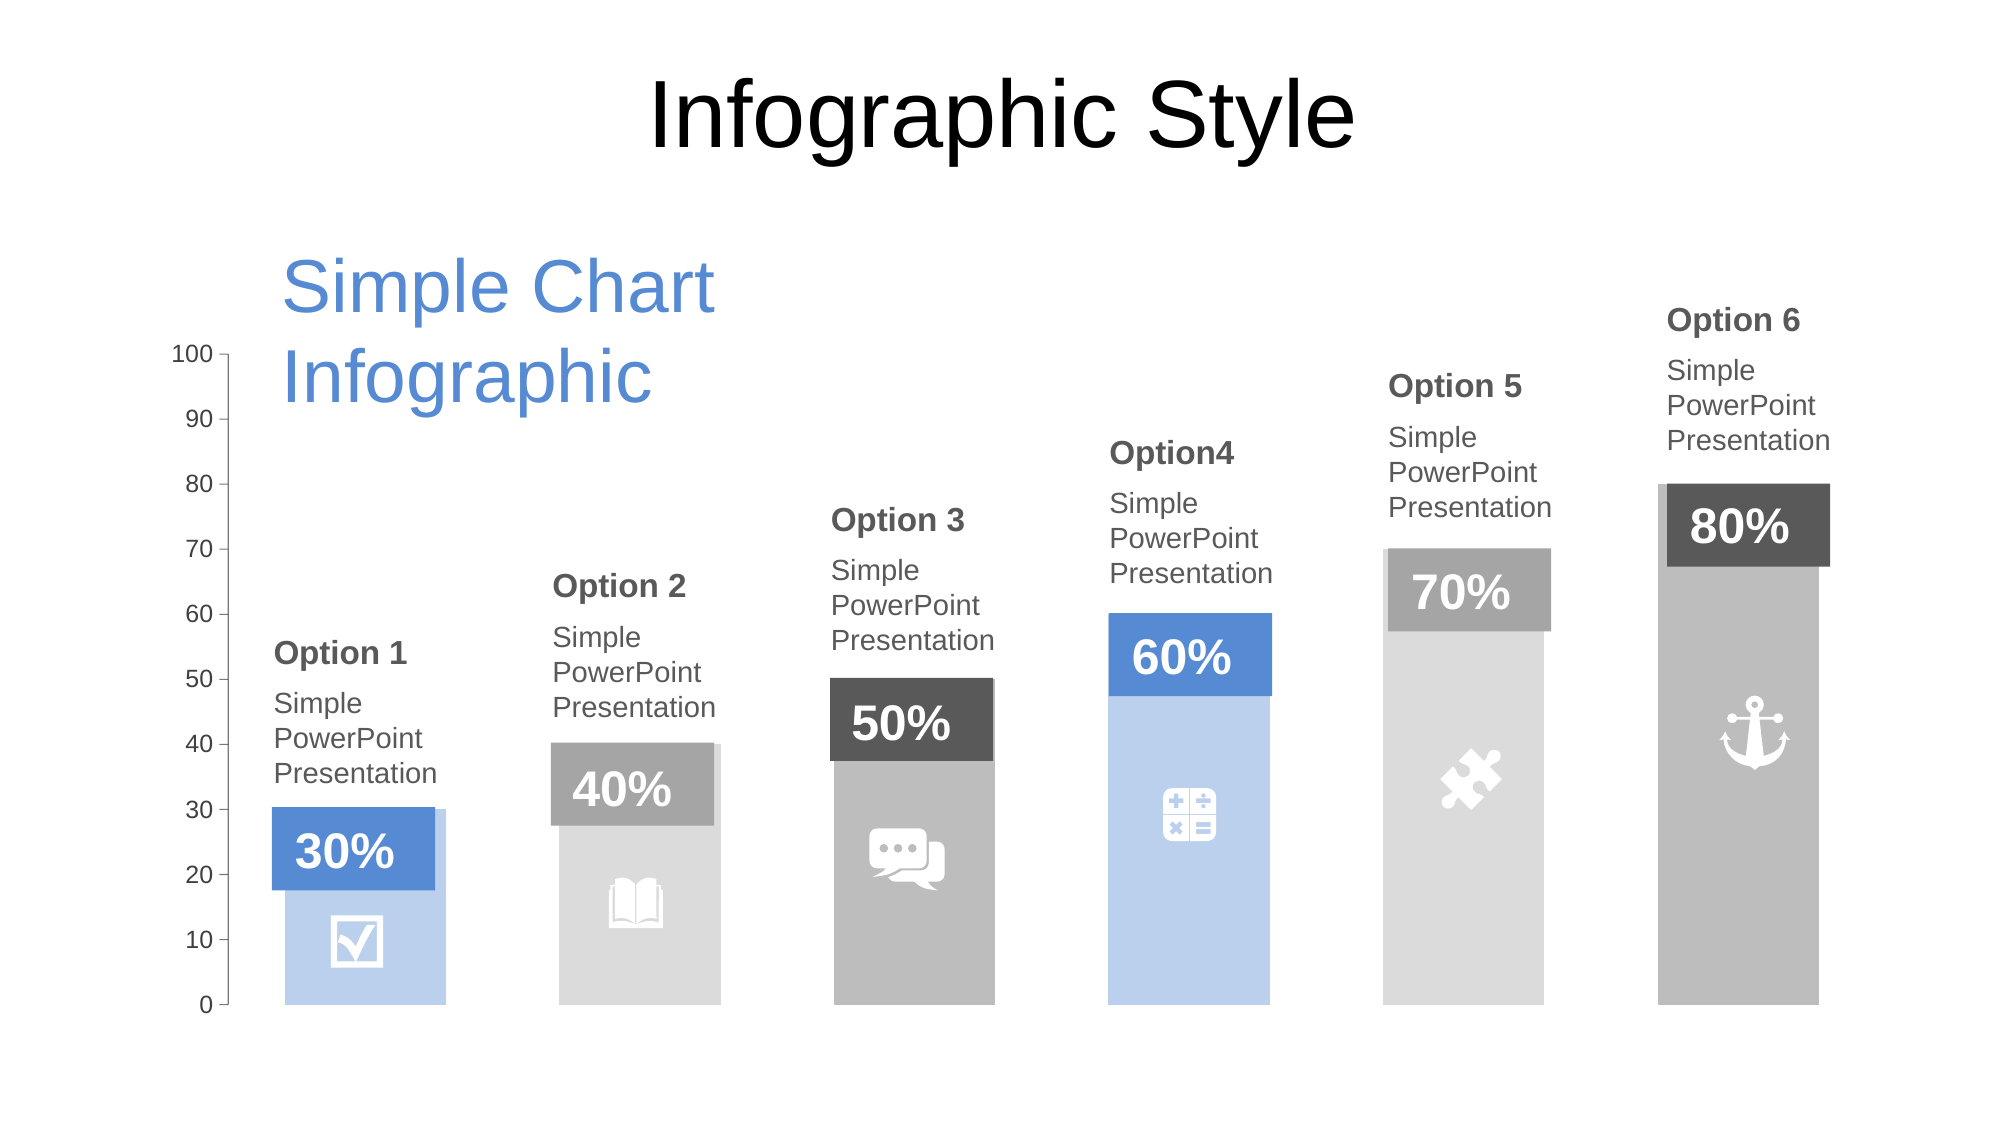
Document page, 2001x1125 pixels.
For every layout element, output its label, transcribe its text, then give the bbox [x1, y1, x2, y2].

text_box [869, 828, 927, 877]
text_box Simple PowerPoint Presentation [1373, 412, 1570, 531]
text_box Option 3 [816, 490, 1013, 546]
text_box 60% [1117, 617, 1264, 693]
text_box Option 2 [537, 557, 734, 612]
text_box 30% [280, 810, 427, 886]
text_box Simple PowerPoint Presentation [1651, 346, 1848, 464]
text_box 40% [557, 748, 705, 824]
text_box 80% [1675, 486, 1822, 561]
text_box [330, 915, 384, 968]
text_box Simple PowerPoint Presentation [258, 679, 455, 798]
text_box Simple PowerPoint Presentation [537, 612, 734, 731]
text_box [1719, 695, 1791, 771]
text_box [608, 877, 663, 929]
text_box Option 6 [1651, 290, 1848, 346]
text_box [830, 677, 994, 761]
text_box [271, 807, 436, 891]
text_box [1108, 613, 1273, 697]
text_box 50% [836, 682, 984, 758]
text_box [1440, 748, 1503, 811]
text_box [1163, 788, 1217, 842]
text_box [1388, 548, 1552, 632]
text_box [550, 742, 715, 826]
list Infographic Style [53, 55, 1952, 175]
text_box Simple Chart Infographic [267, 230, 777, 426]
text_box [888, 841, 945, 891]
chart [135, 326, 1912, 1033]
text_box Option 1 [258, 623, 455, 679]
text_box 70% [1396, 551, 1543, 627]
text_box Simple PowerPoint Presentation [816, 546, 1013, 664]
text_box [1667, 483, 1831, 567]
text_box Simple PowerPoint Presentation [1094, 479, 1291, 598]
text_box Option4 [1094, 423, 1291, 479]
text_box Option 5 [1373, 356, 1570, 412]
